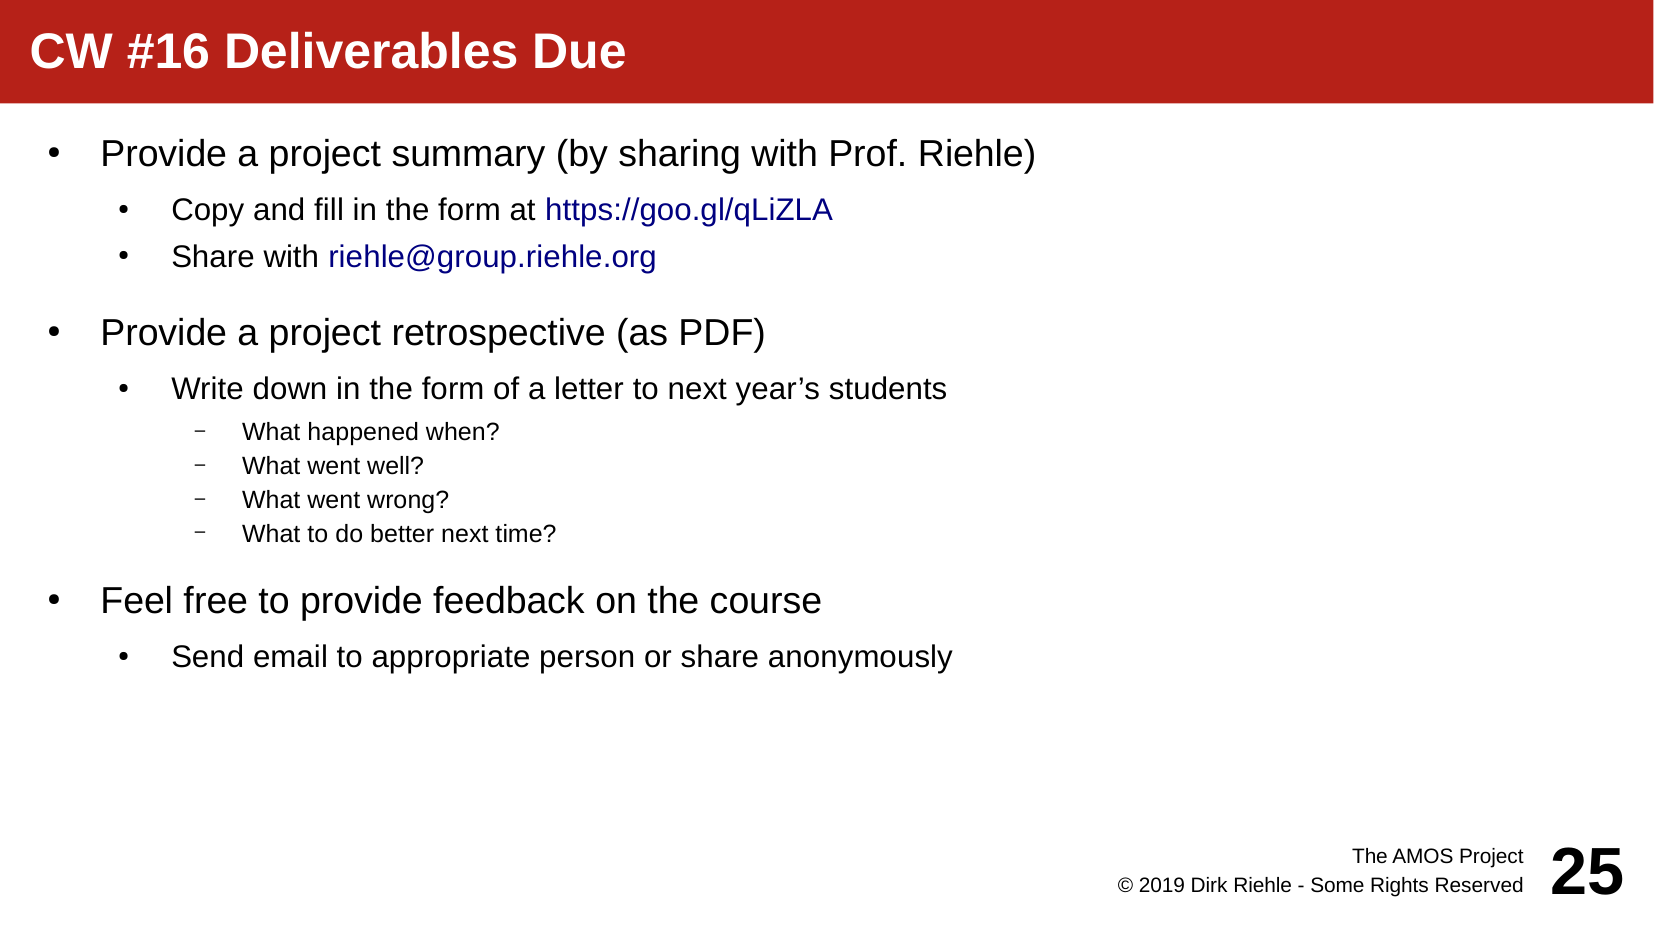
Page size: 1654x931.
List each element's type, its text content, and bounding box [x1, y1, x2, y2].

title CW #16 Deliverables Due [0, 0, 1654, 104]
list Provide a project summary (by sharing with Prof. Riehle) Copy and fill in the form at https://goo.gl/qLiZLA Share with riehle@group.riehle.org Provide a project retrospective (as PDF) Write down in the form of a letter to next year’s students What happened when? What went well? What went wrong? What to do better next time? Feel free to provide feedback on the course Send email to appropriate person or share anonymously [29, 132, 1625, 798]
